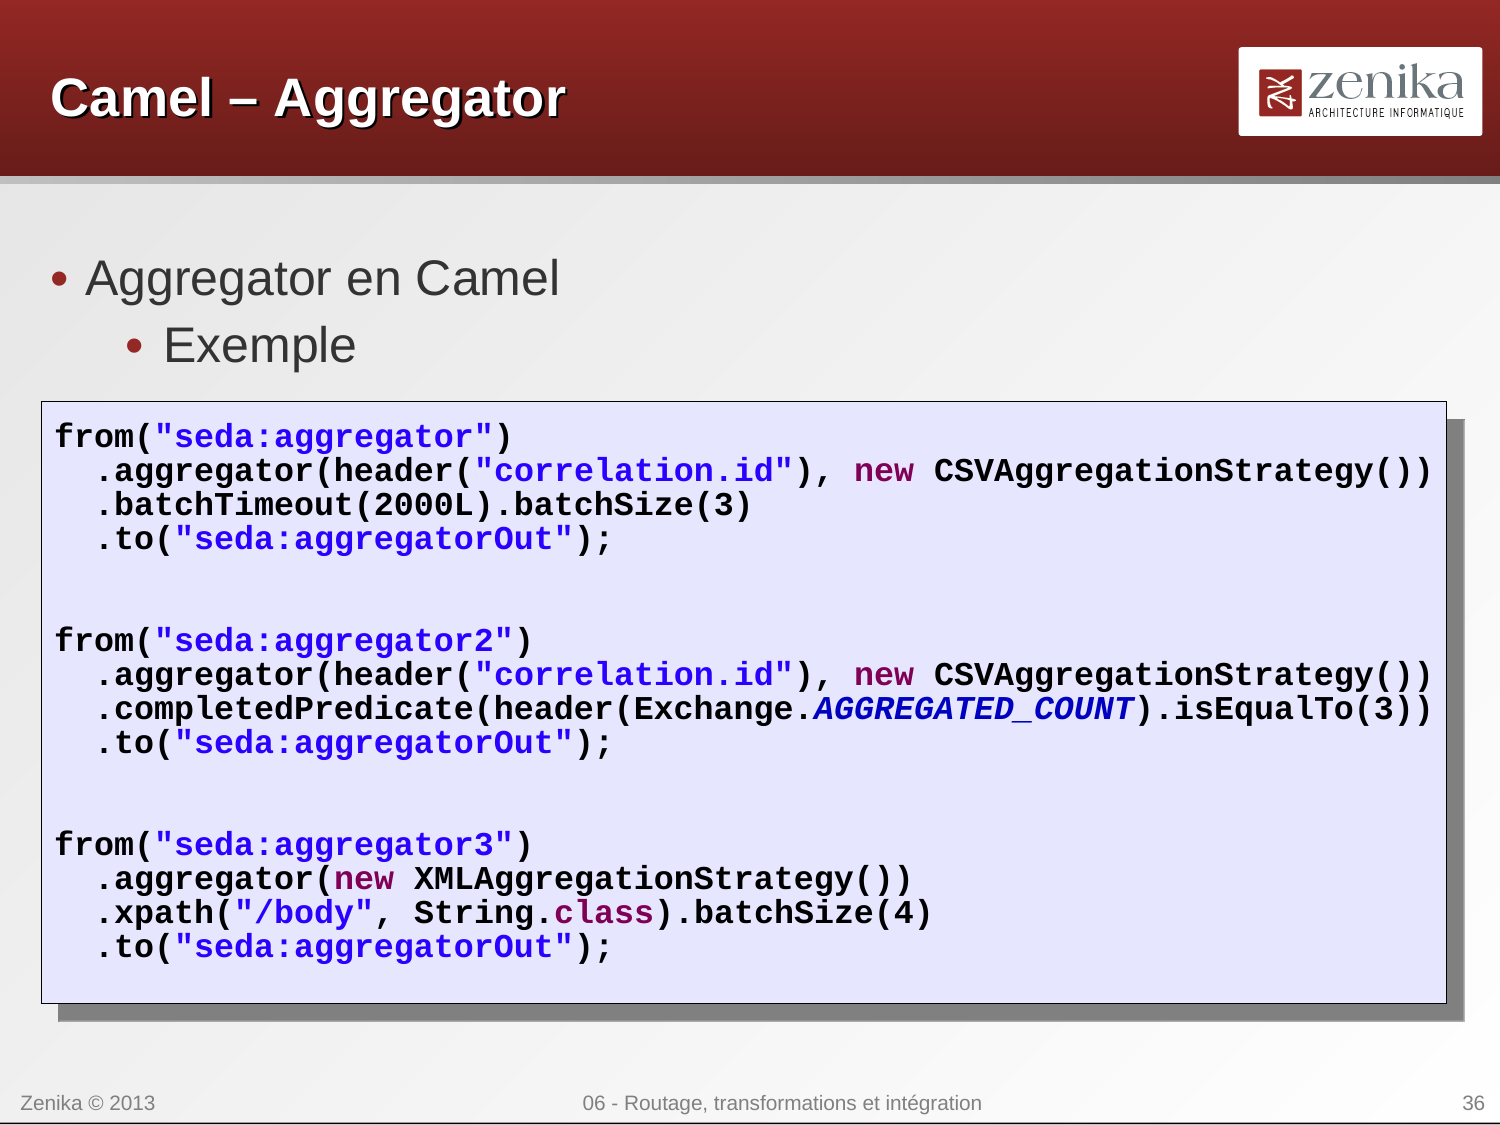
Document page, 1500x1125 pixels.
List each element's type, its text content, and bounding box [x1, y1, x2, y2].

picture [1257, 58, 1464, 125]
list Aggregator en Camel Exemple [50, 250, 1477, 1064]
title Camel – Aggregator [50, 22, 1206, 172]
text_box from("seda:aggregator") .aggregator(header("correlation.id"), new CSVAggregationStrategy()) .batchTimeout(2000L).batchSize(3) .to("seda:aggregatorOut"); from("seda:aggregator2") .aggregator(header("correlation.id"), new CSVAggregationStrategy()) .completedPredicate(header(Exchange.AGGREGATED_COUNT).isEqualTo(3)) .to("seda:aggregatorOut"); from("seda:aggregator3") .aggregator(new XMLAggregationStrategy()) .xpath("/body", String.class).batchSize(4) .to("seda:aggregatorOut"); [41, 401, 1447, 1004]
